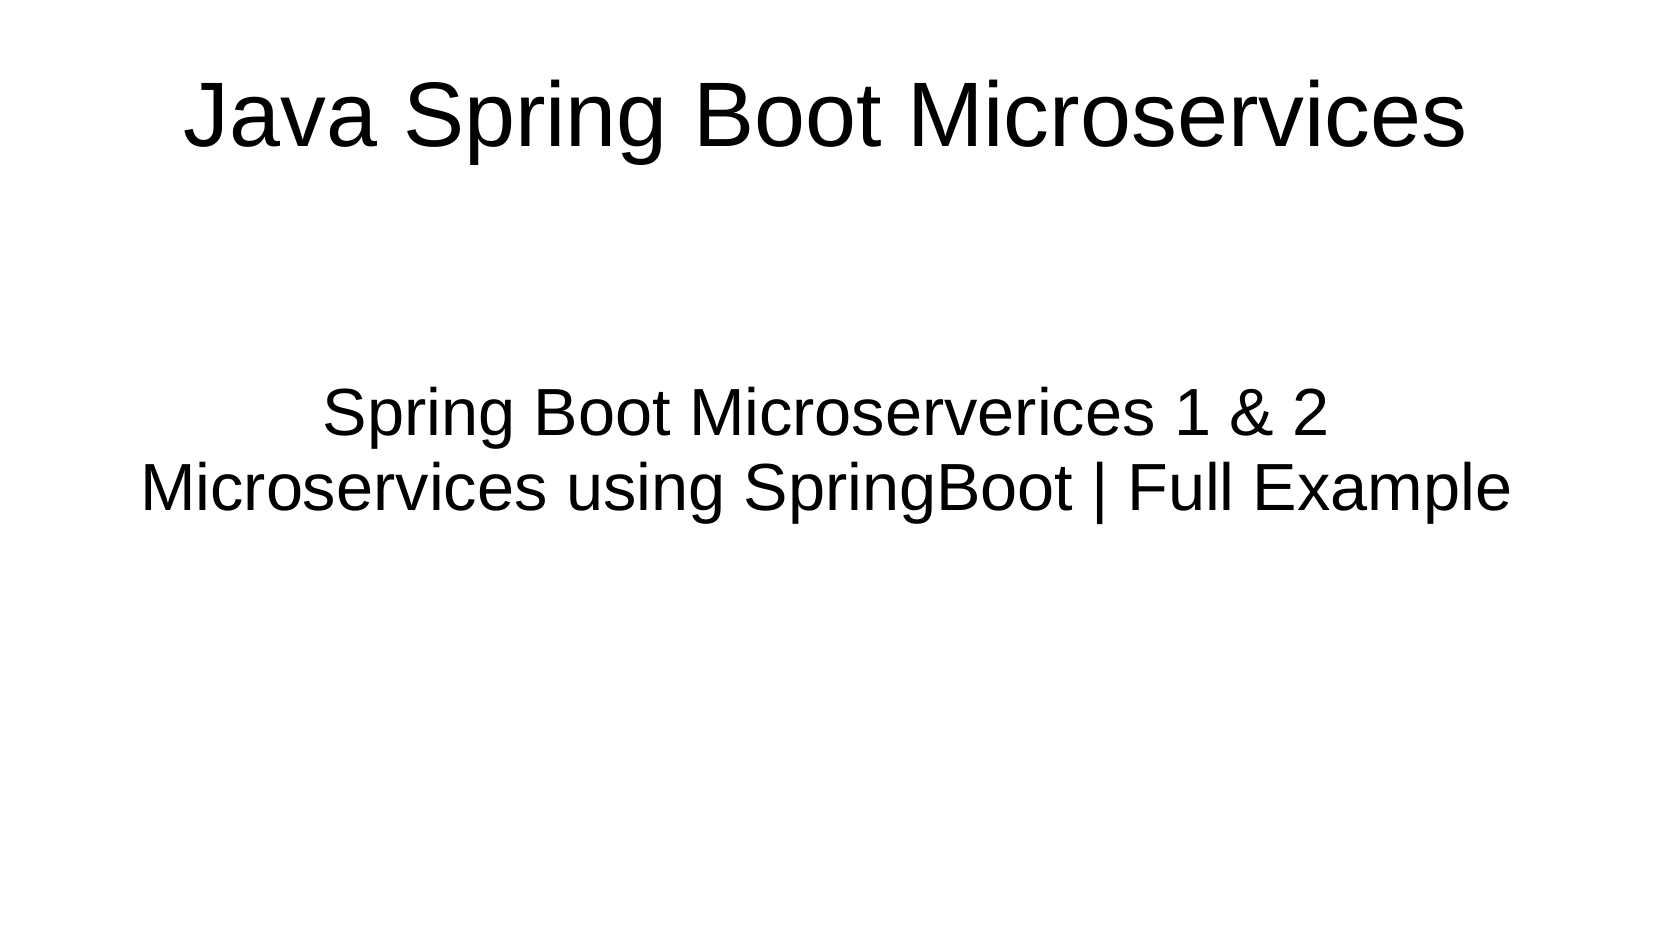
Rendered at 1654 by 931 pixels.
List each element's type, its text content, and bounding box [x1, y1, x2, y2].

subtitle Spring Boot Microserverices 1 & 2 Microservices using SpringBoot | Full Example [82, 217, 1571, 758]
title Java Spring Boot Microservices [82, 37, 1571, 193]
